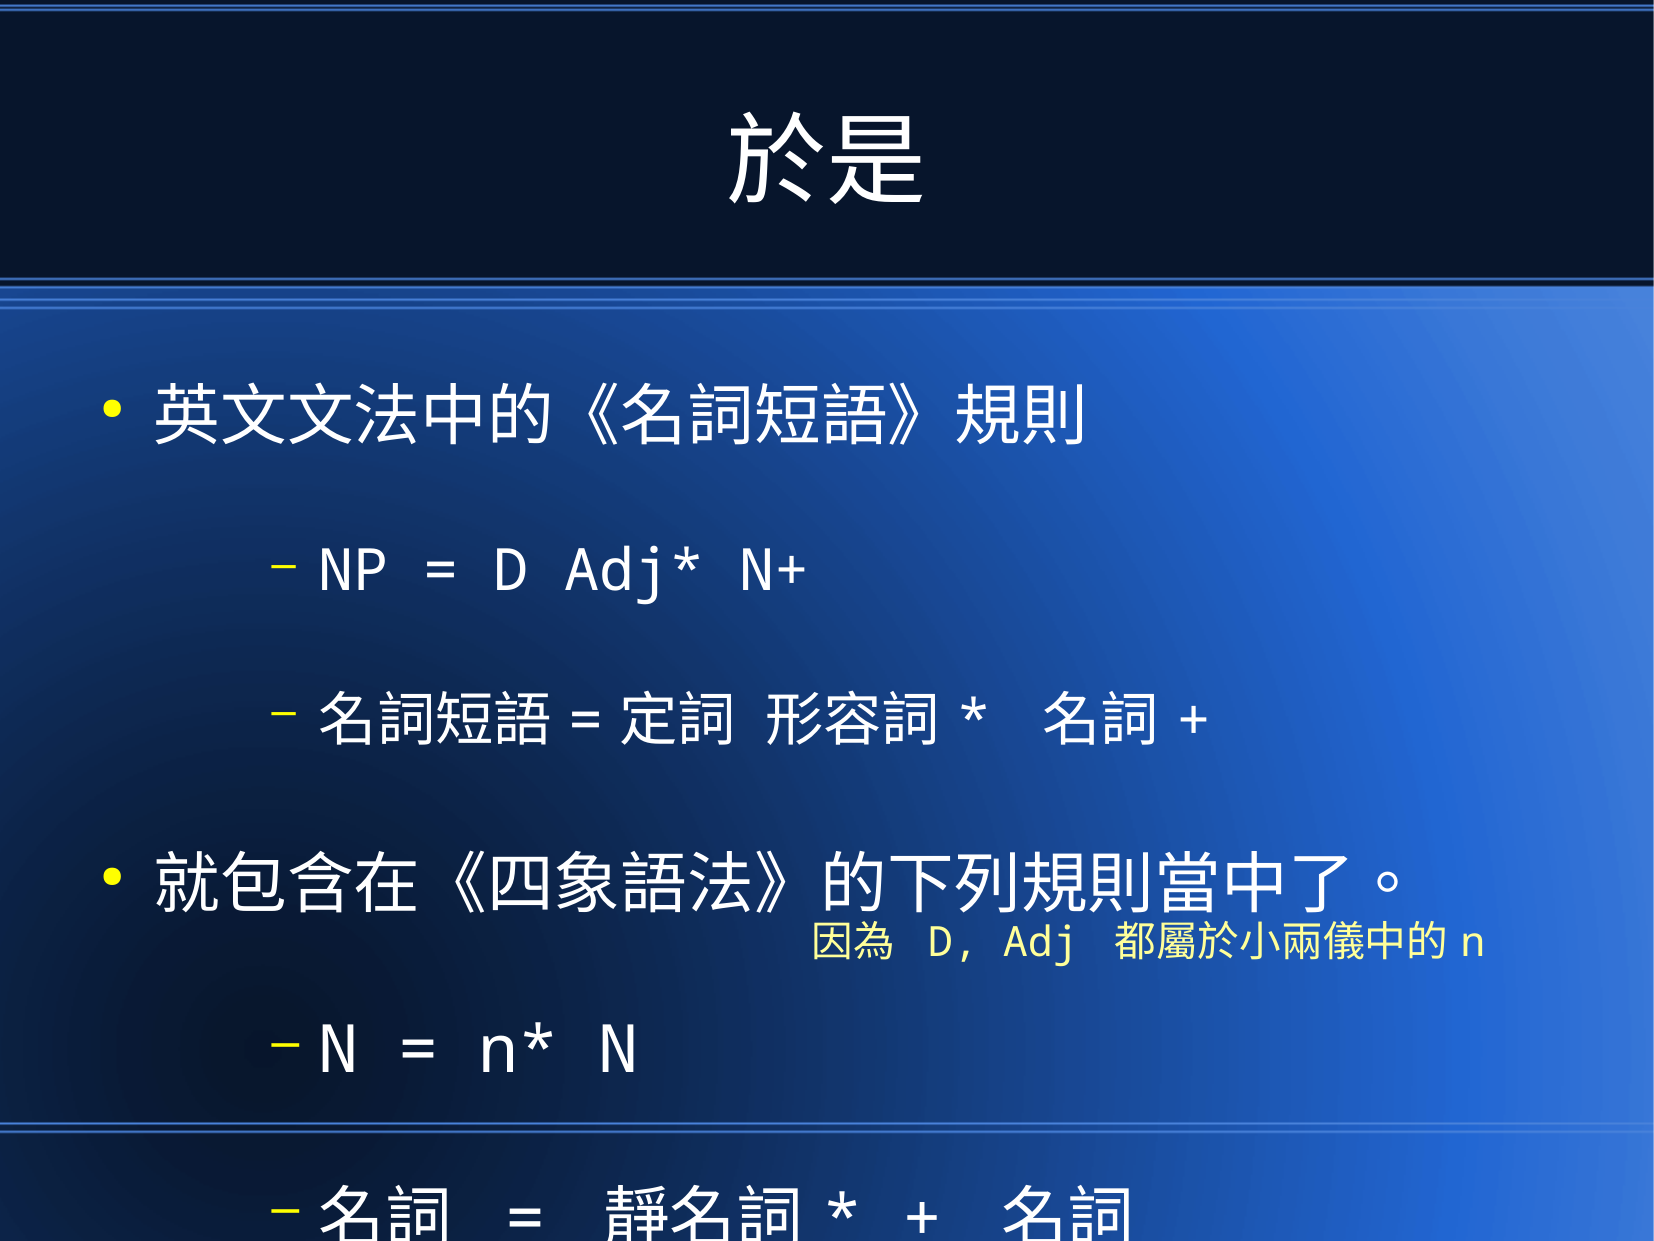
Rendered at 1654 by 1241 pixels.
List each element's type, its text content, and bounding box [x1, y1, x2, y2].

text_box 因為 D, Adj 都屬於小兩儀中的n [716, 877, 1607, 969]
title 於是 [82, 49, 1571, 257]
list 英文文法中的《名詞短語》規則 NP = D Adj* N+ 名詞短語=定詞 形容詞* 名詞+ 就包含在《四象語法》的下列規則當中了。 N = n* N 名詞 = 靜名詞* + 名詞 [82, 313, 1571, 1241]
picture [0, 0, 1654, 1241]
